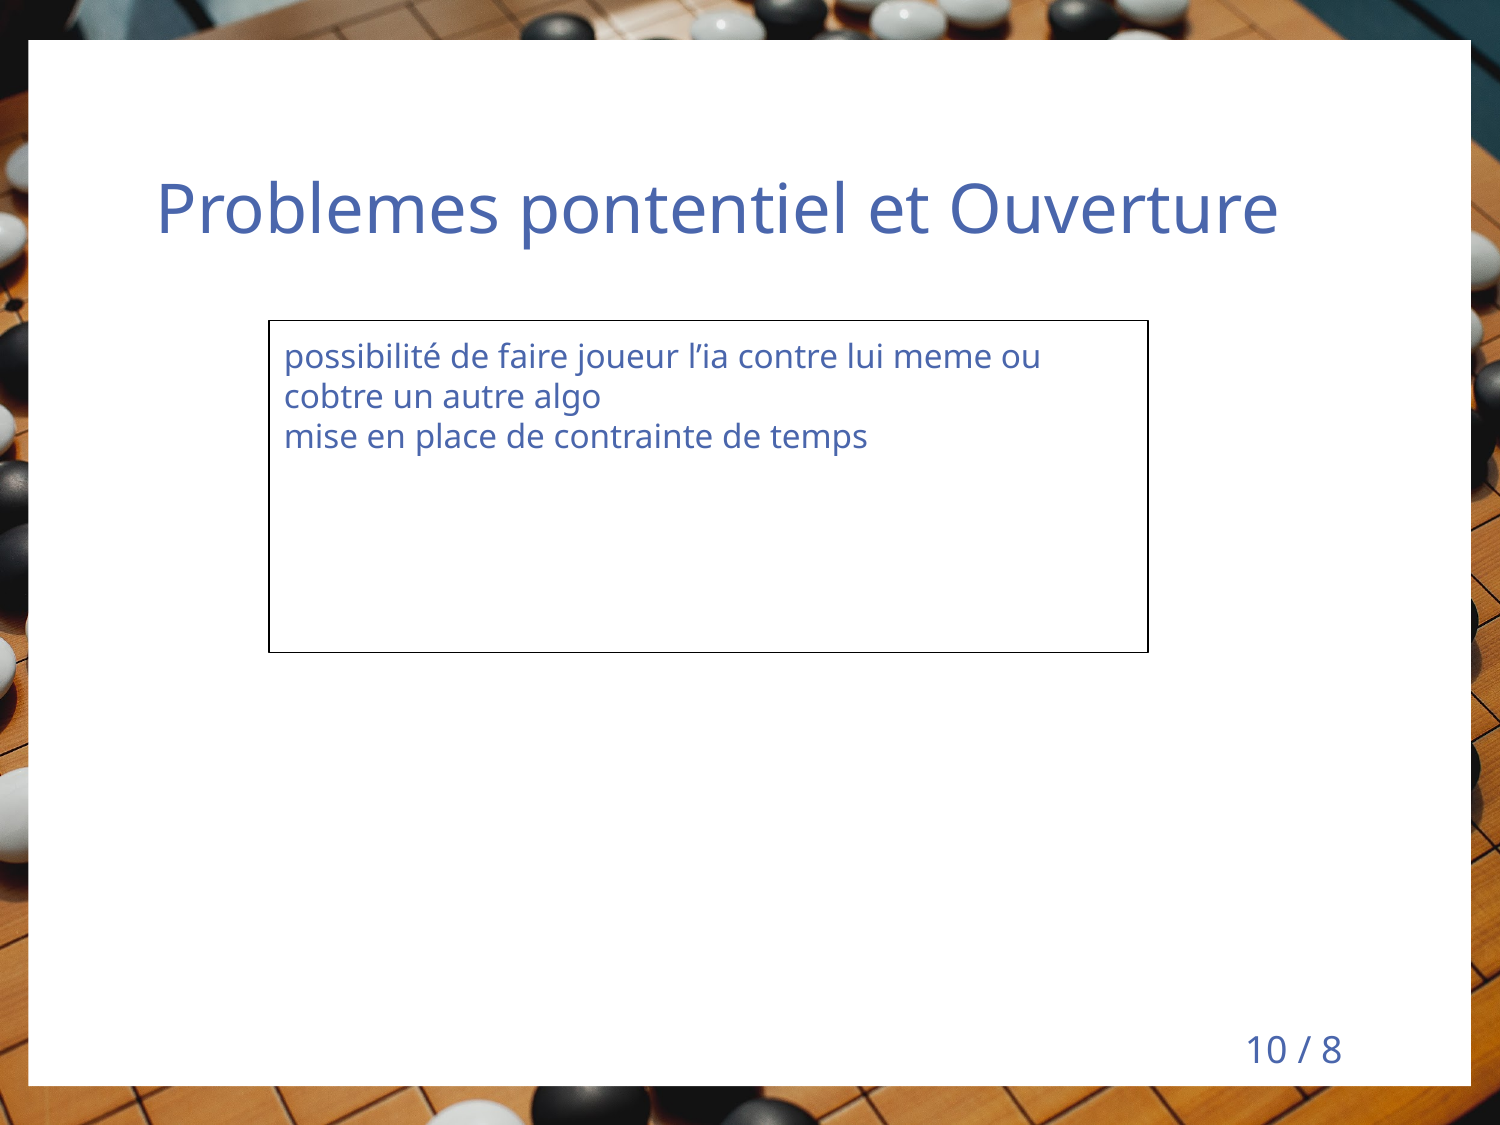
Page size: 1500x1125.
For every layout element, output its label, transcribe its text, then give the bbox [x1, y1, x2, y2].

title Problemes pontentiel et Ouverture [140, 99, 1356, 323]
text_box possibilité de faire joueur l’ia contre lui meme ou cobtre un autre algo mise en place de contrainte de temps [268, 320, 1148, 653]
picture [0, 0, 1500, 1125]
slide_number <number> / 8 [1147, 1021, 1358, 1081]
